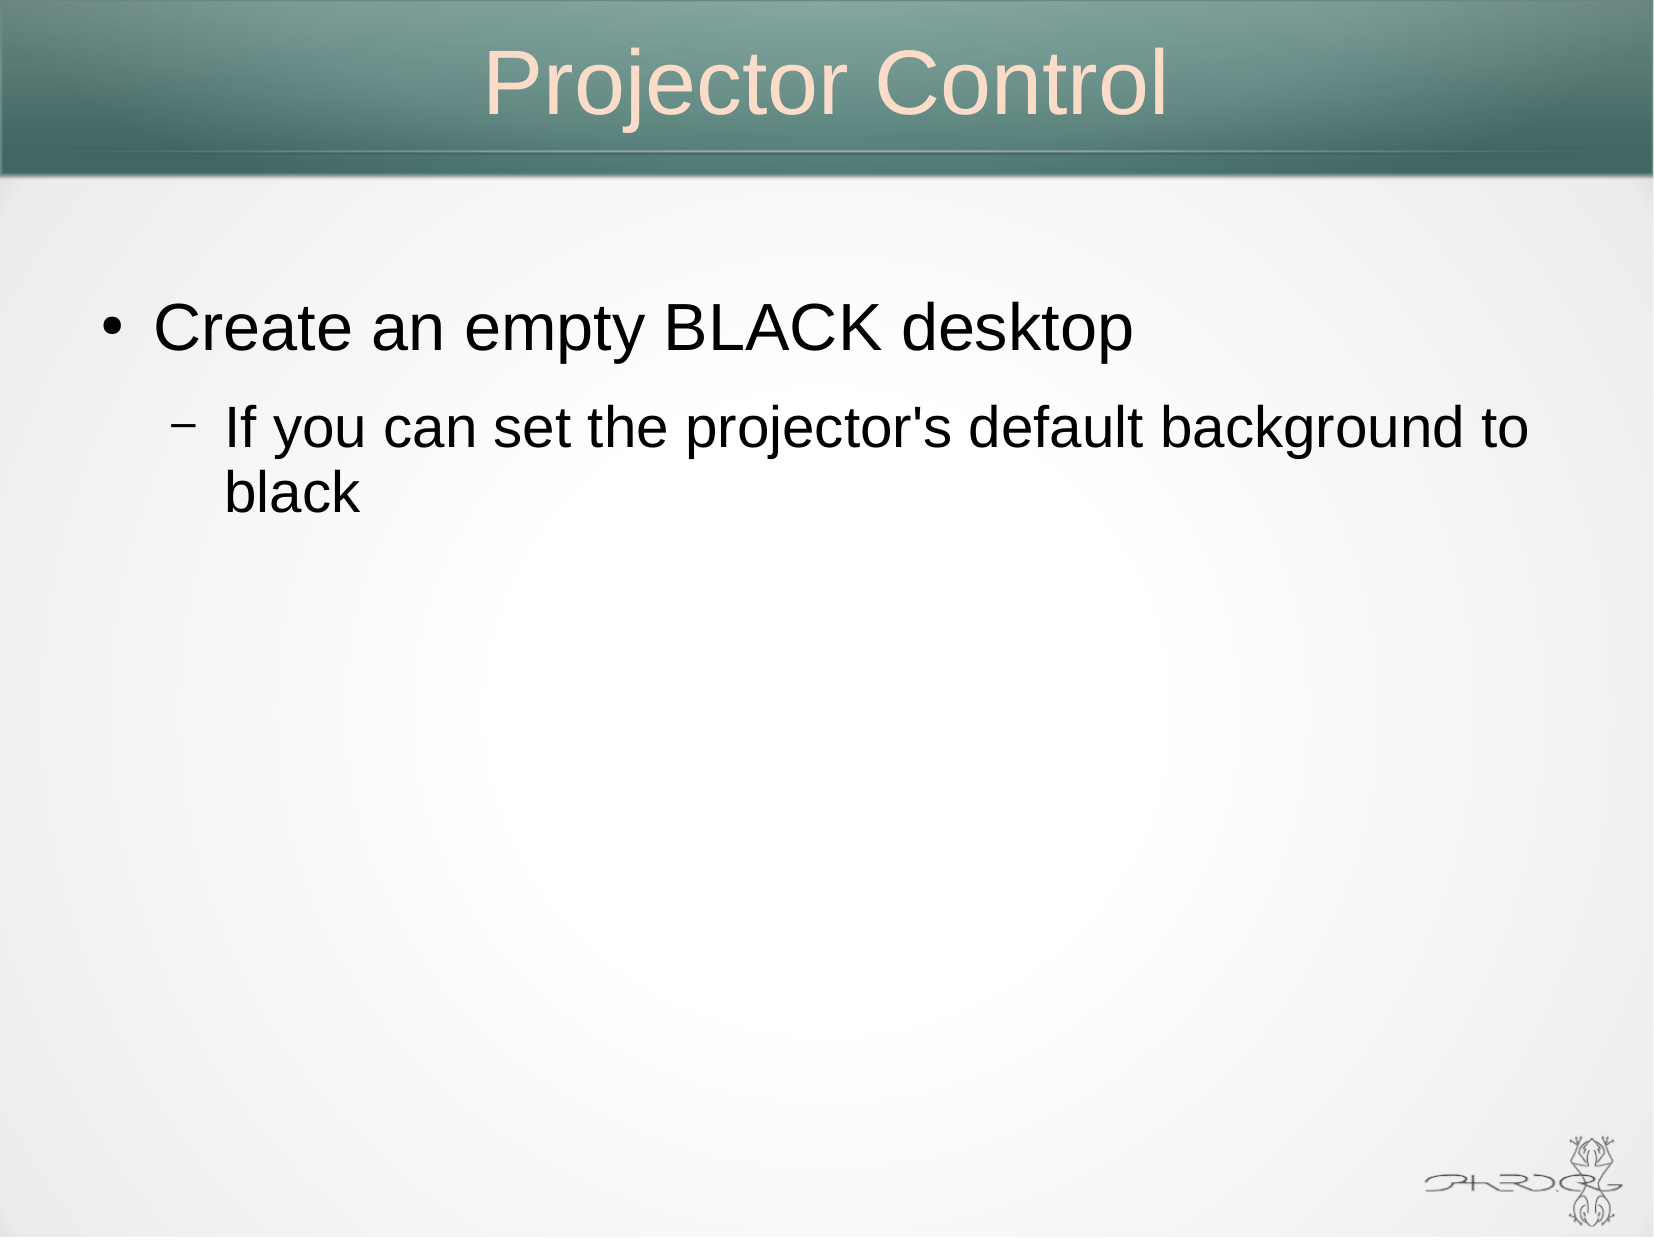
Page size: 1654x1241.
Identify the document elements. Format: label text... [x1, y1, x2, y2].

picture [0, 0, 1654, 1237]
list Create an empty BLACK desktop If you can set the projector's default background to black [82, 290, 1571, 1010]
title Projector Control [82, 11, 1571, 154]
